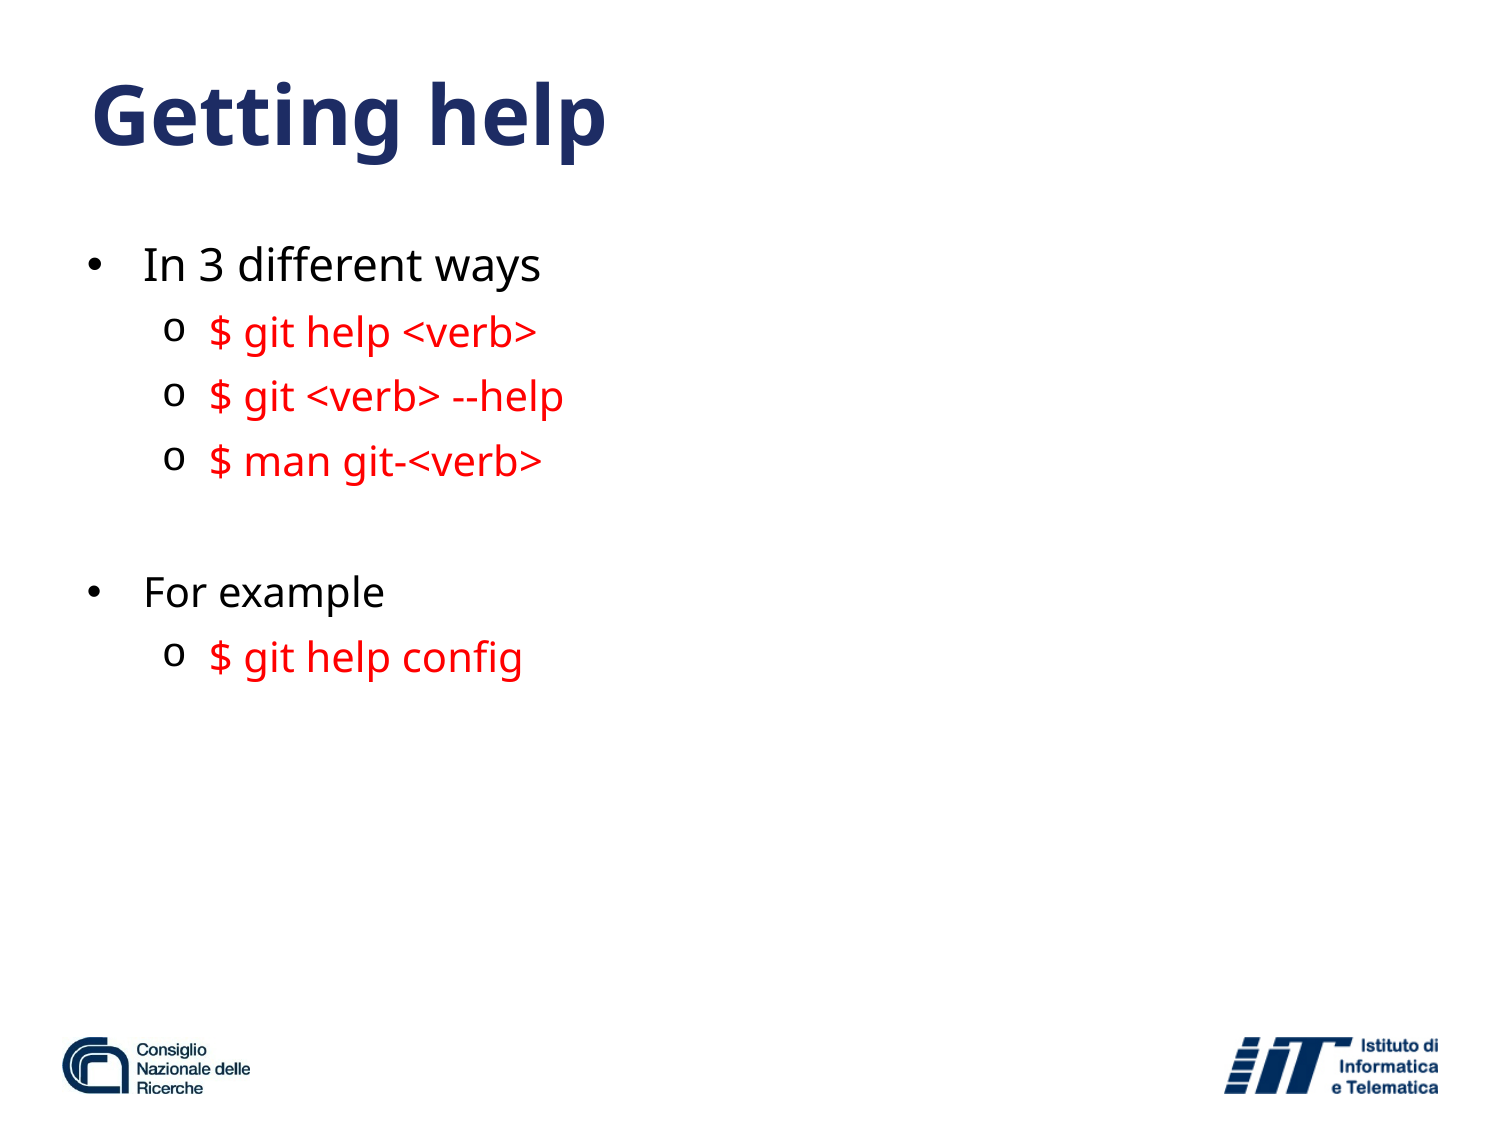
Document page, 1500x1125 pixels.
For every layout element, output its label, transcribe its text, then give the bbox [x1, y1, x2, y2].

picture [62, 1037, 250, 1094]
picture [1224, 1037, 1438, 1094]
title Getting help [74, 45, 1449, 180]
list In 3 different ways $ git help <verb> $ git <verb> --help $ man git-<verb> For example $ git help config [71, 228, 1422, 1022]
